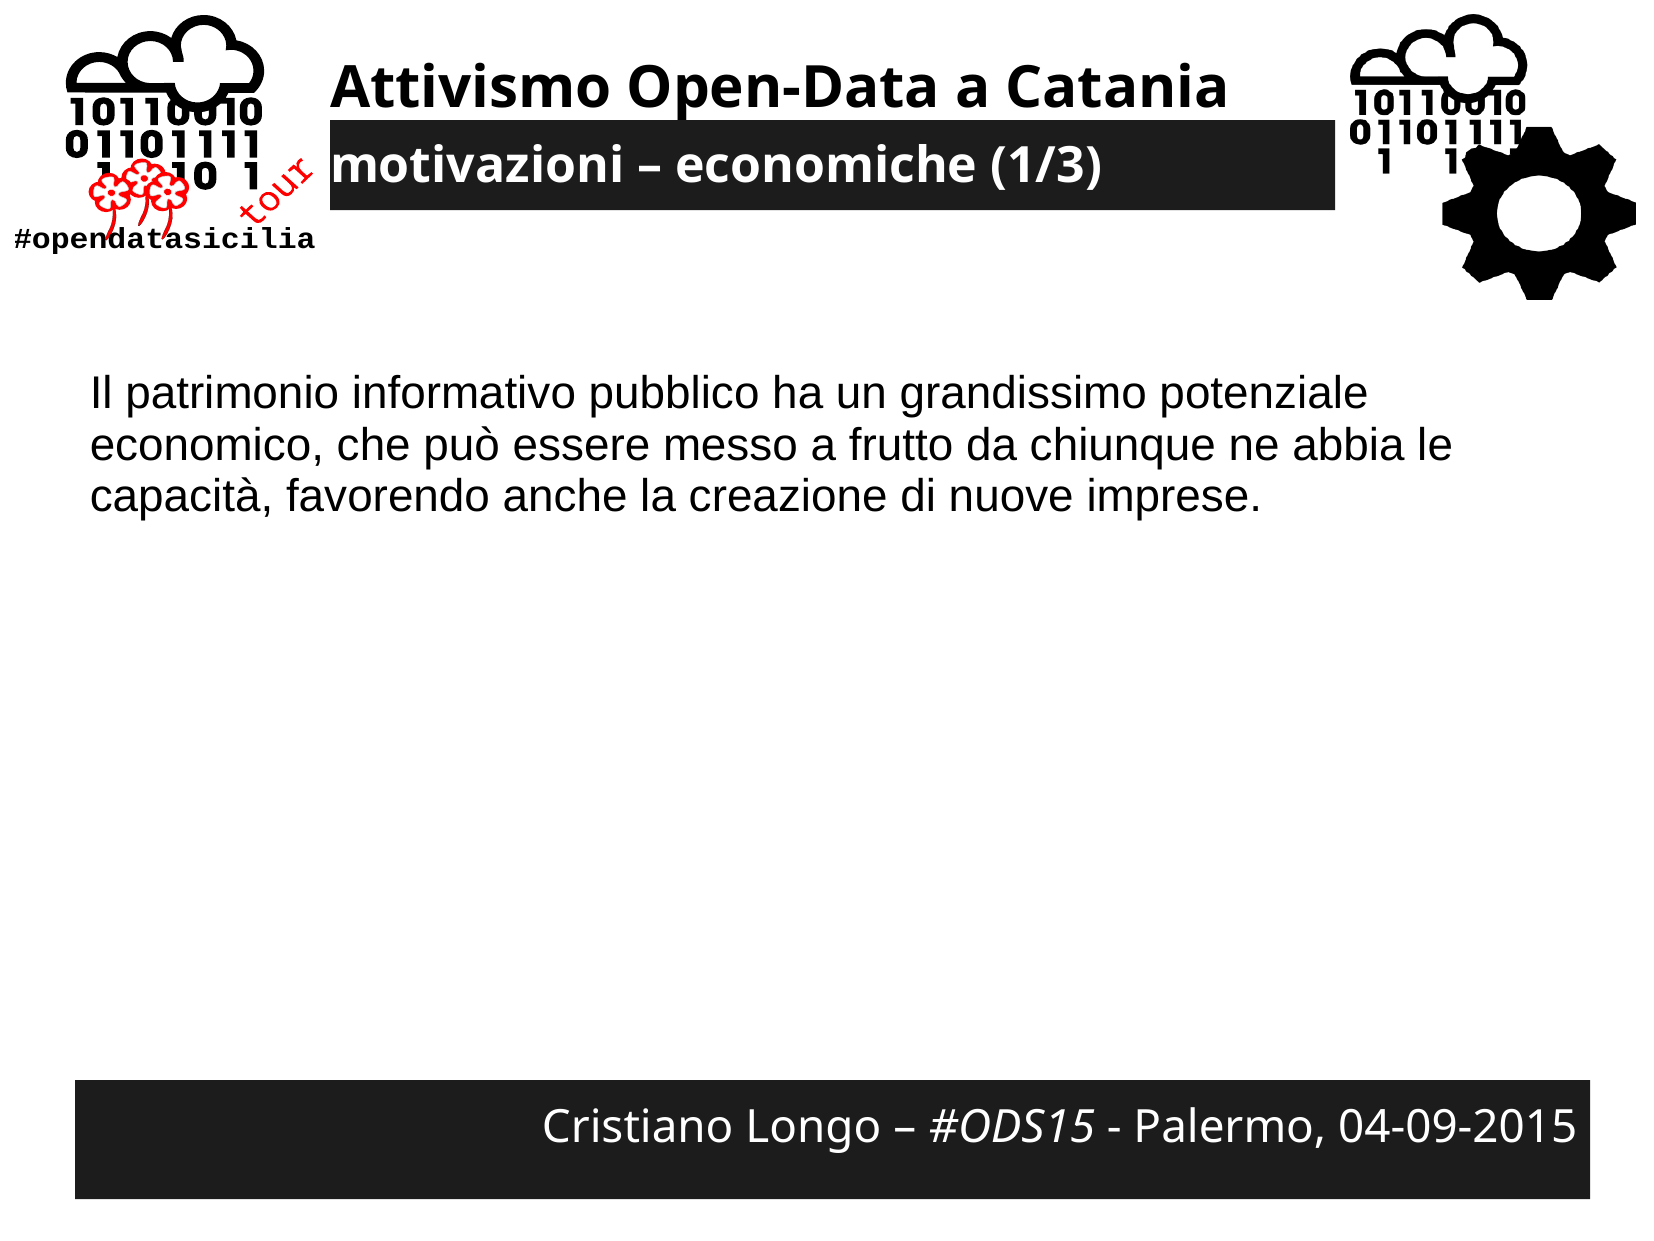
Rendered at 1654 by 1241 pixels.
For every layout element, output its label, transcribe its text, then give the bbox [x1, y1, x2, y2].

picture [15, 15, 316, 256]
list Cristiano Longo – #ODS15 - Palermo, 04-09-2015 [75, 1080, 1591, 1200]
list motivazioni – economiche (1/3) [330, 120, 1336, 211]
picture [1350, 14, 1636, 301]
list Attivismo Open-Data a Catania [330, 45, 1321, 120]
text_box Il patrimonio informativo pubblico ha un grandissimo potenziale economico, che può essere messo a frutto da chiunque ne abbia le capacità, favorendo anche la creazione di nuove imprese. [75, 360, 1587, 580]
